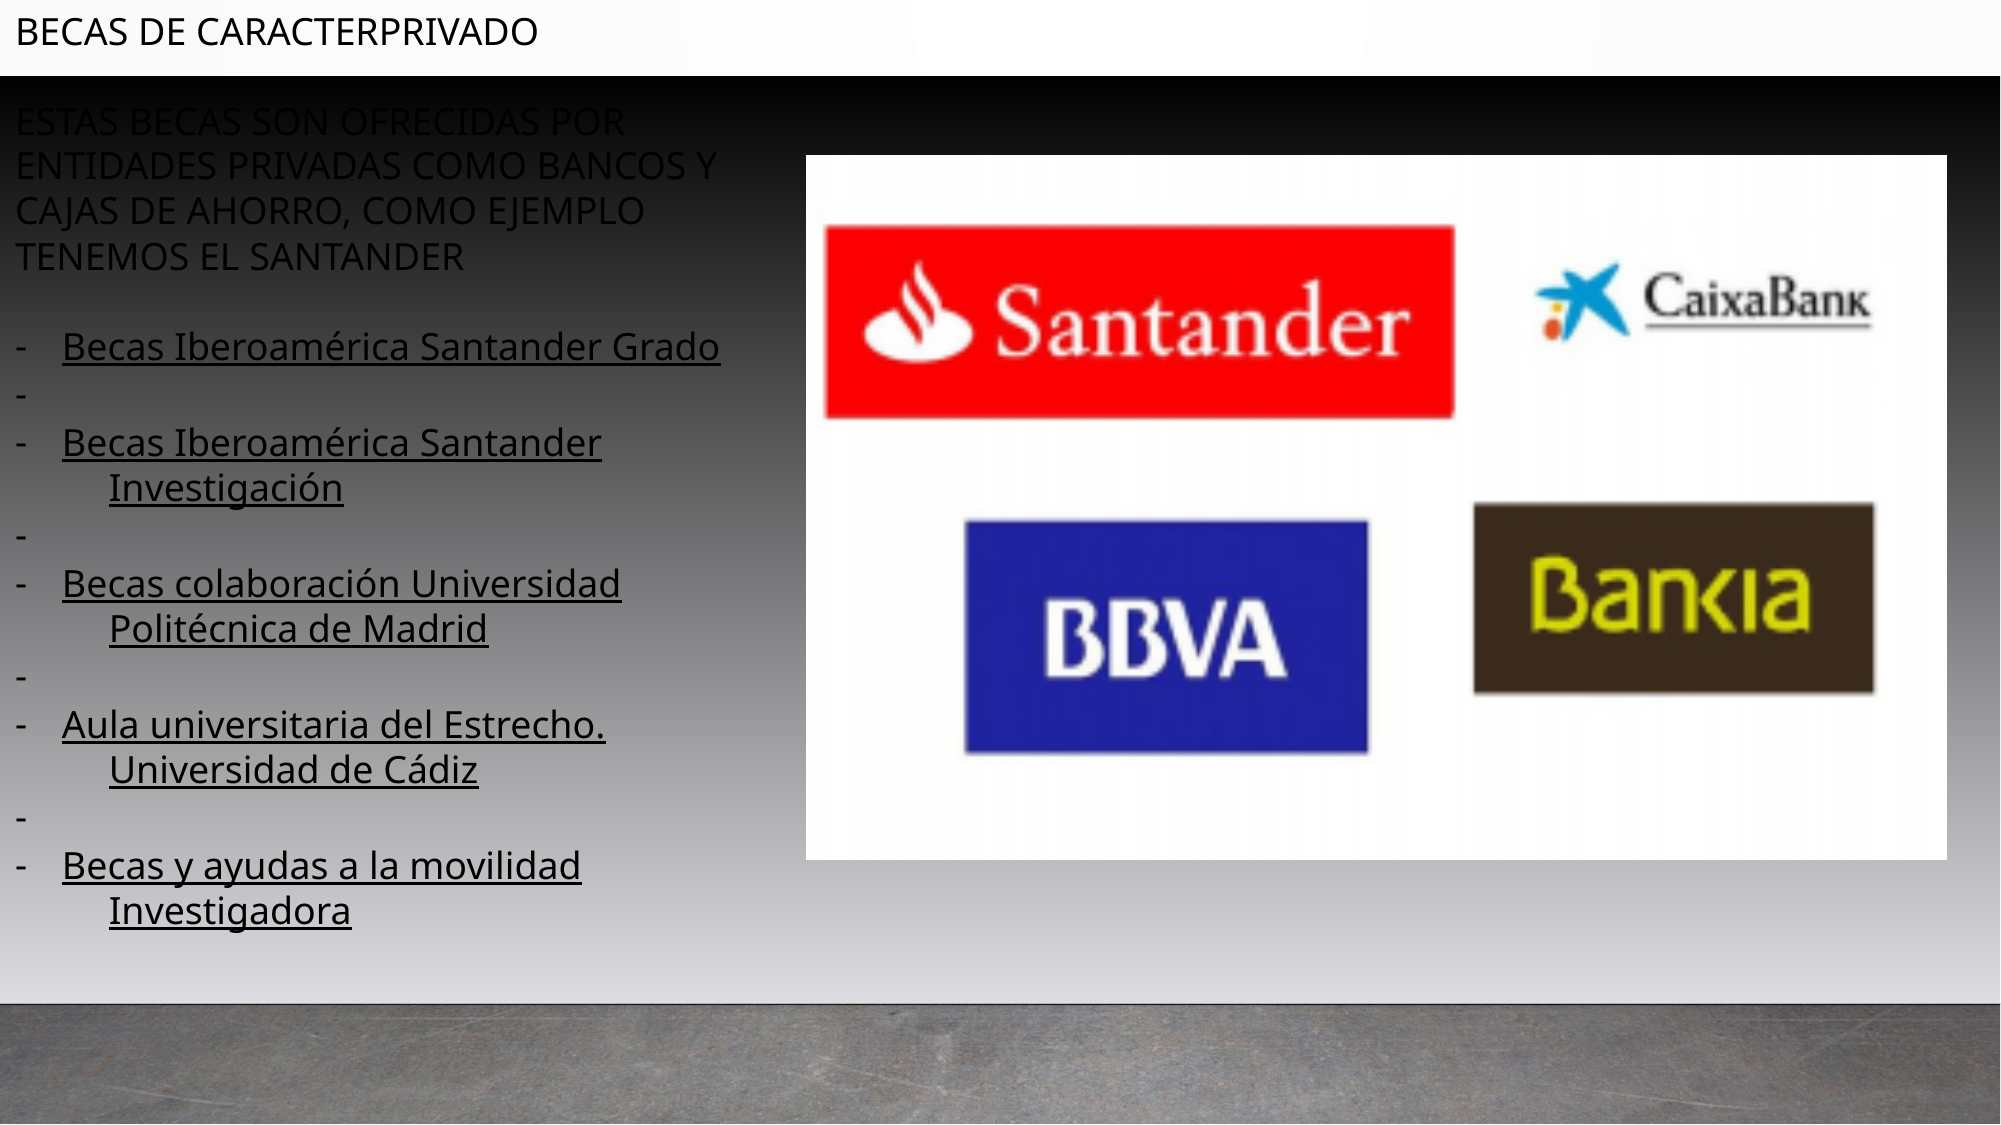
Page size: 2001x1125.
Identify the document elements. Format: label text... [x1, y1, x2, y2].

picture [806, 155, 1947, 860]
text_box BECAS DE CARACTERPRIVADO ESTAS BECAS SON OFRECIDAS POR ENTIDADES PRIVADAS COMO BANCOS Y CAJAS DE AHORRO, COMO EJEMPLO TENEMOS EL SANTANDER Becas Iberoamérica Santander Grado Becas Iberoamérica Santander Investigación Becas colaboración Universidad Politécnica de Madrid Aula universitaria del Estrecho. Universidad de Cádiz Becas y ayudas a la movilidad Investigadora [0, 0, 807, 970]
